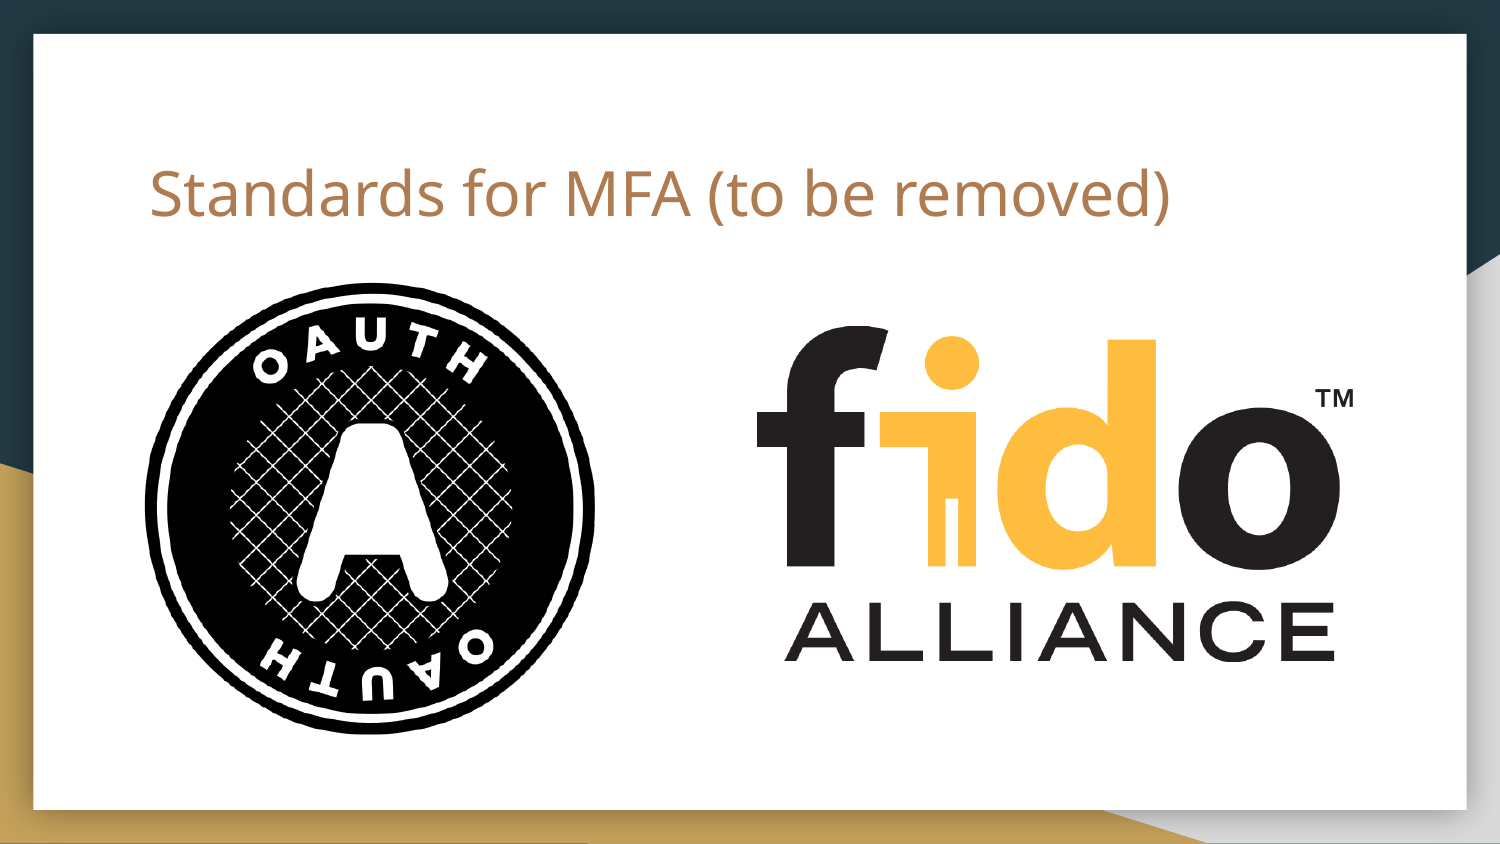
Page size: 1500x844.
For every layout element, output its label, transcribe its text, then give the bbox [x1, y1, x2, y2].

title Standards for MFA (to be removed) [134, 138, 1366, 296]
picture [118, 256, 621, 761]
picture [745, 326, 1366, 691]
